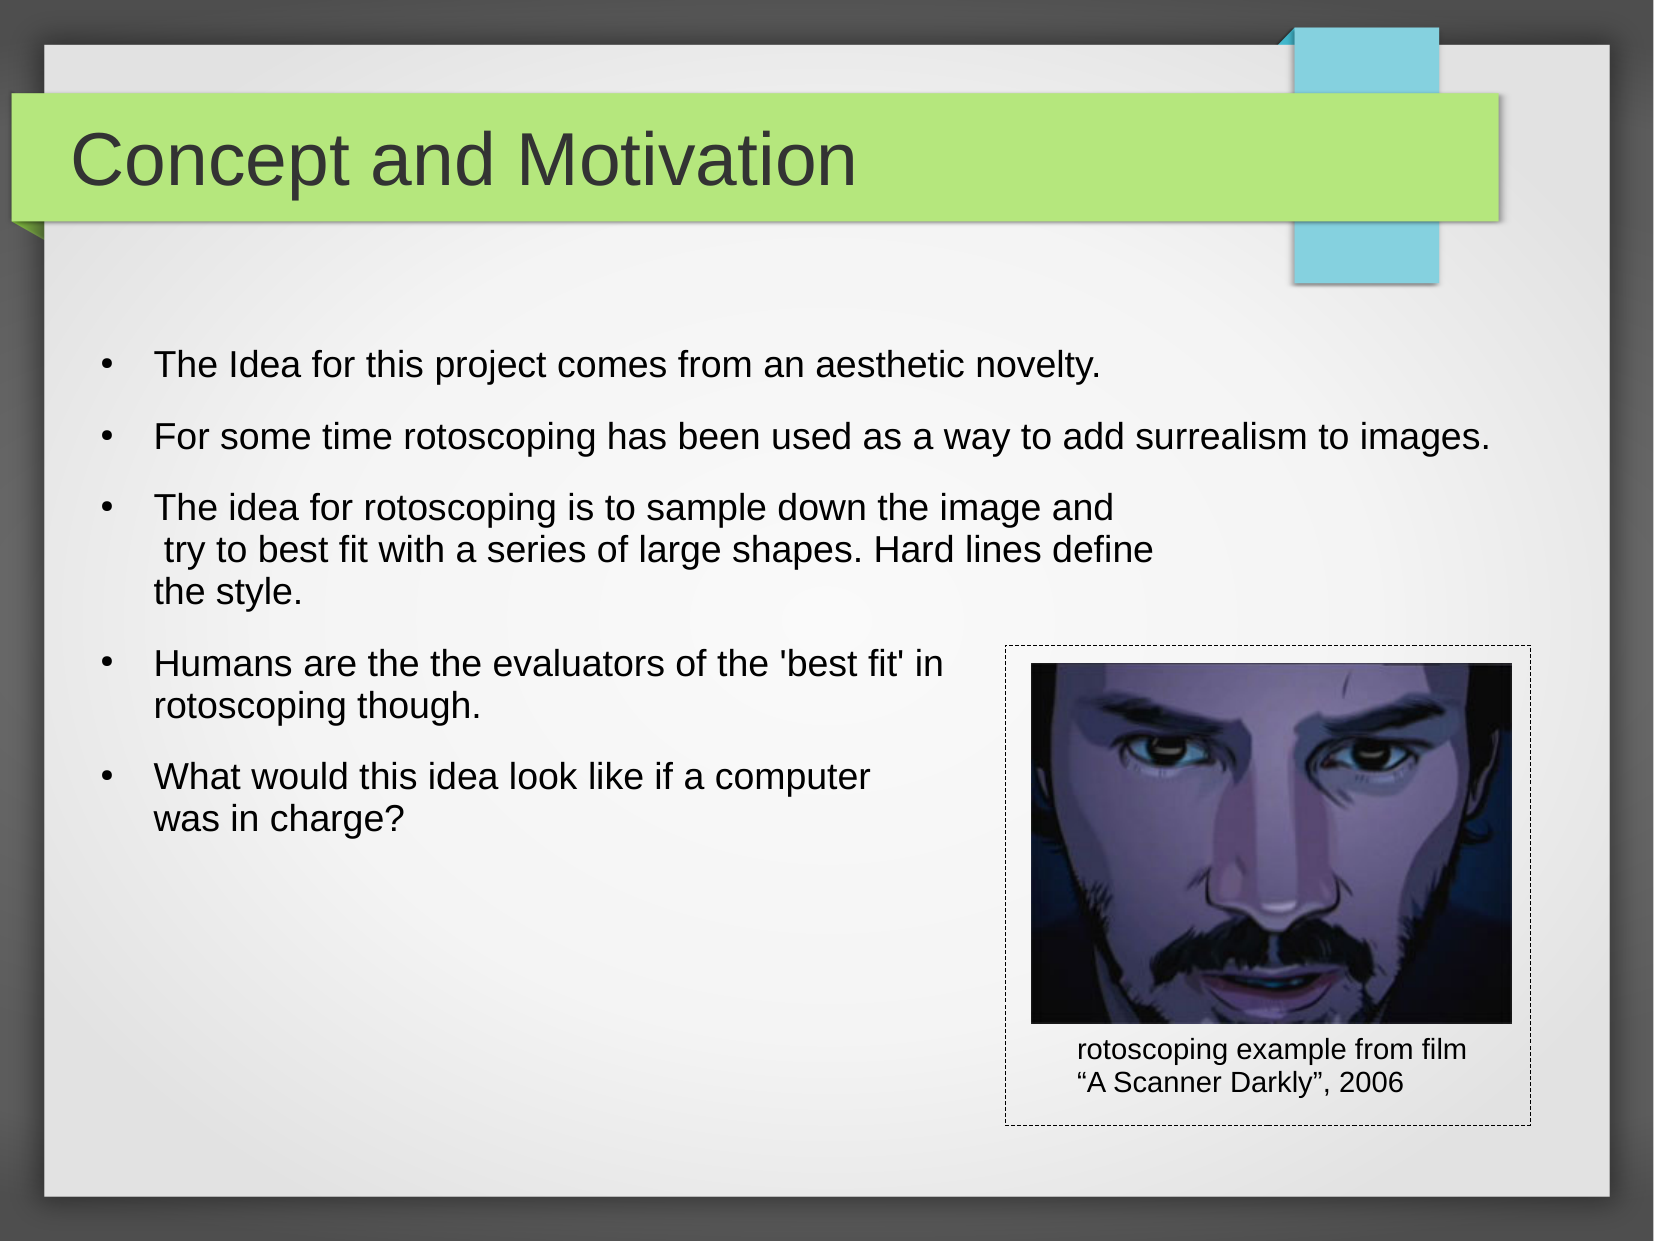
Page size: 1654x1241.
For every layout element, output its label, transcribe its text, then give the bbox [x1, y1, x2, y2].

title Concept and Motivation [70, 106, 1229, 213]
picture [0, 0, 1654, 1241]
list The Idea for this project comes from an aesthetic novelty. For some time rotoscoping has been used as a way to add surrealism to images. The idea for rotoscoping is to sample down the image and try to best fit with a series of large shapes. Hard lines define the style. Humans are the the evaluators of the 'best fit' in rotoscoping though. What would this idea look like if a computer was in charge? [82, 343, 1538, 1063]
text_box rotoscoping example from film “A Scanner Darkly”, 2006 [1062, 1025, 1483, 1107]
